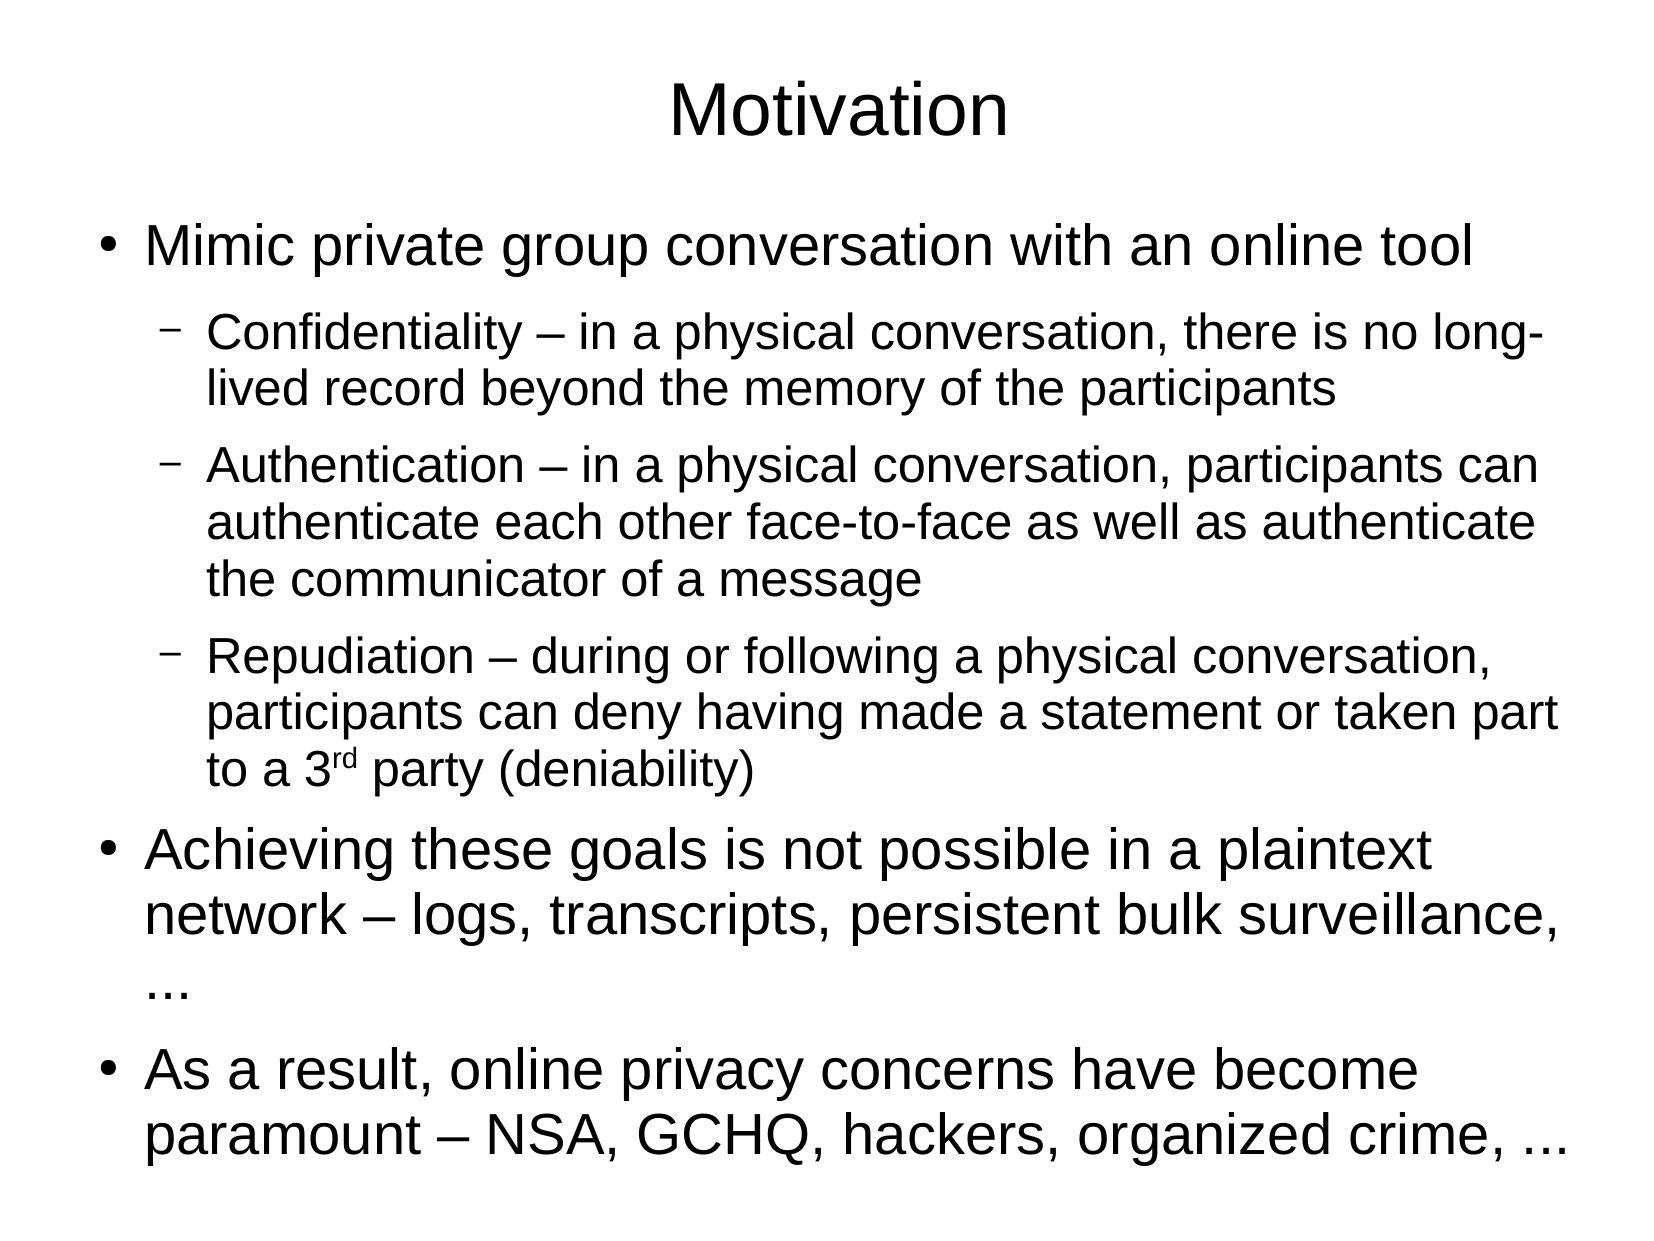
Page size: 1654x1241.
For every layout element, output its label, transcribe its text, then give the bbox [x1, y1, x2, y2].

list Mimic private group conversation with an online tool Confidentiality – in a physical conversation, there is no long-lived record beyond the memory of the participants Authentication – in a physical conversation, participants can authenticate each other face-to-face as well as authenticate the communicator of a message Repudiation – during or following a physical conversation, participants can deny having made a statement or taken part to a 3rd party (deniability) Achieving these goals is not possible in a plaintext network – logs, transcripts, persistent bulk surveillance, ... As a result, online privacy concerns have become paramount – NSA, GCHQ, hackers, organized crime, ... [82, 213, 1571, 1184]
title Motivation [95, 6, 1584, 214]
